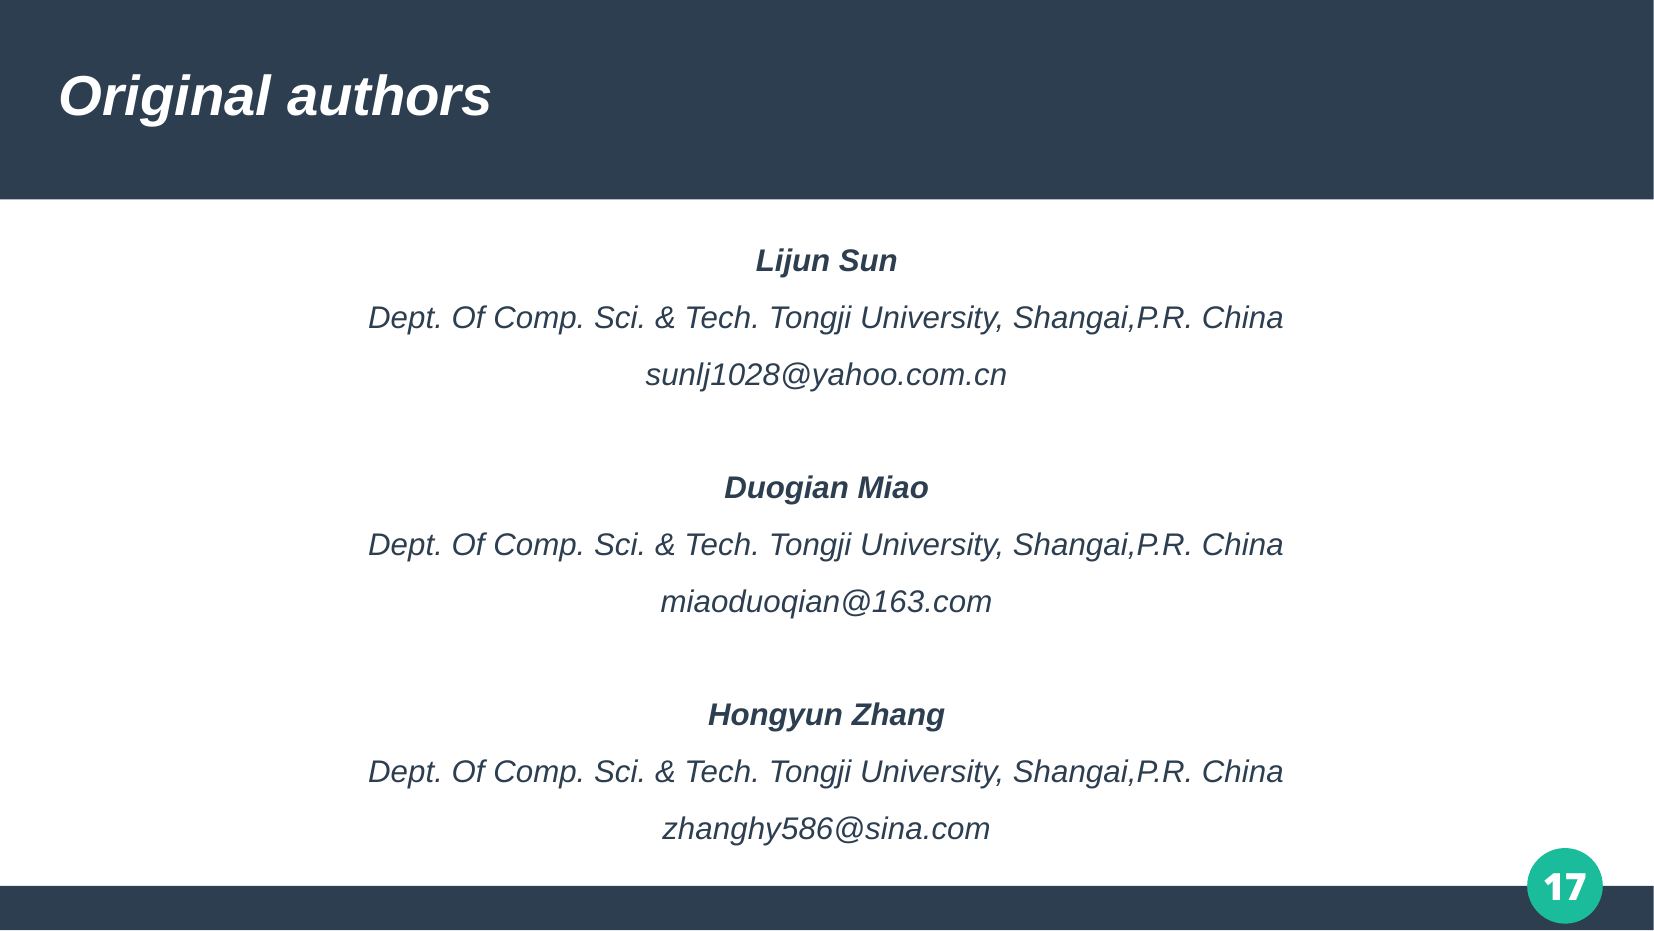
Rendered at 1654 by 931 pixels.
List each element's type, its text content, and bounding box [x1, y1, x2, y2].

title Original authors [59, 37, 1595, 156]
list Lijun Sun Dept. Of Comp. Sci. & Tech. Tongji University, Shangai,P.R. China sunlj1028@yahoo.com.cn Duogian Miao Dept. Of Comp. Sci. & Tech. Tongji University, Shangai,P.R. China miaoduoqian@163.com Hongyun Zhang Dept. Of Comp. Sci. & Tech. Tongji University, Shangai,P.R. China zhanghy586@sina.com [59, 243, 1595, 864]
